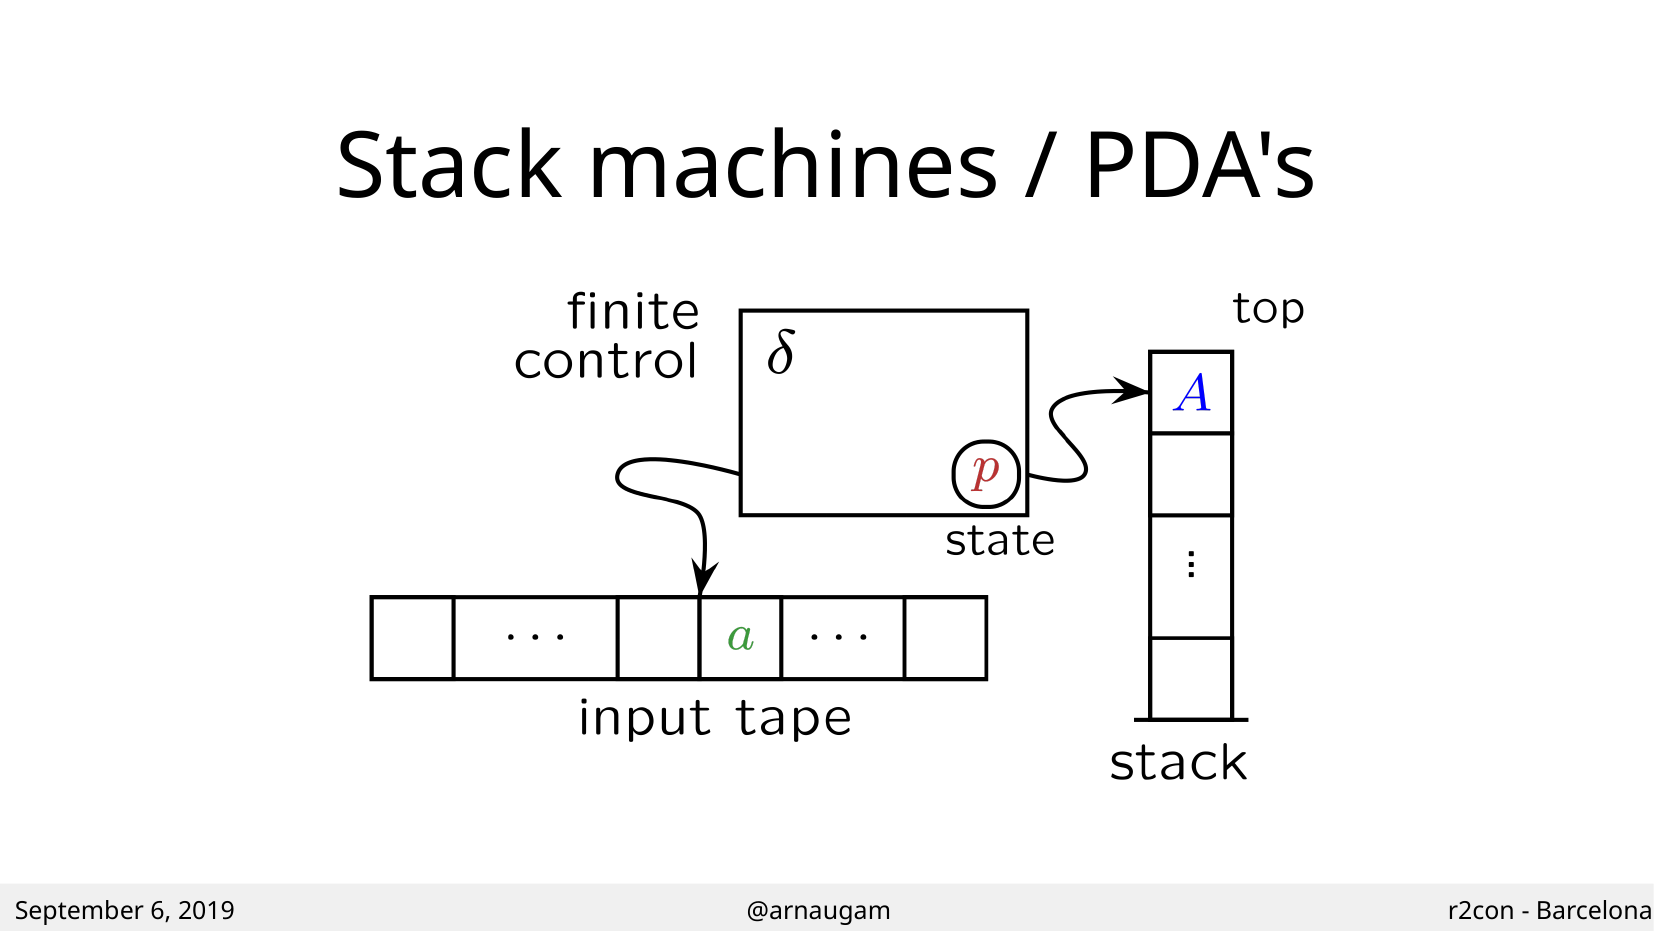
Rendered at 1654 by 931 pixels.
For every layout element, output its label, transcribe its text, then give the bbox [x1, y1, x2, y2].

title Stack machines / PDA's [82, 84, 1571, 240]
picture [350, 289, 1304, 781]
